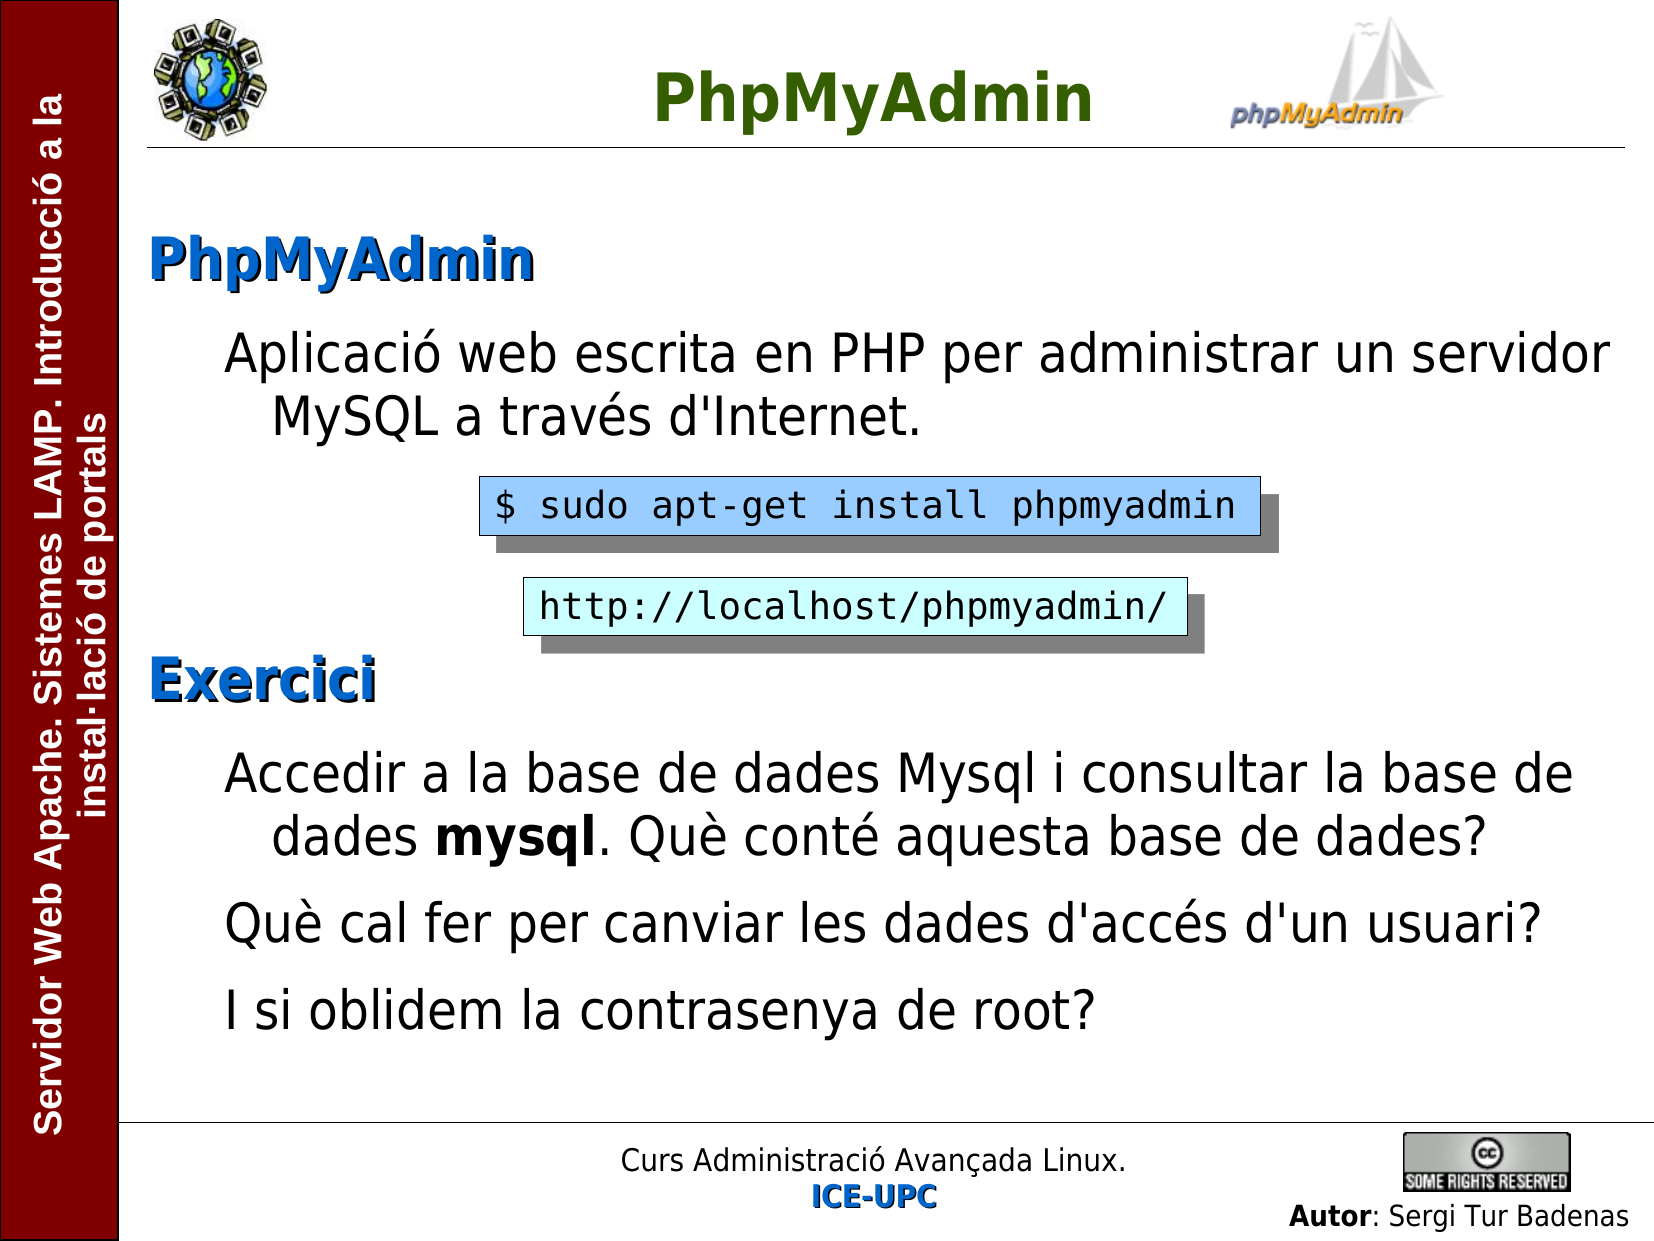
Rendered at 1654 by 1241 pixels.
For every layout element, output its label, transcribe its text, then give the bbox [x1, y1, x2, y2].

list PhpMyAdmin Aplicació web escrita en PHP per administrar un servidor MySQL a través d'Internet. Exercici Accedir a la base de dades Mysql i consultar la base de dades mysql. Què conté aquesta base de dades? Què cal fer per canviar les dades d'accés d'un usuari? I si oblidem la contrasenya de root? [129, 225, 1619, 1061]
picture [154, 19, 268, 56]
picture [1403, 1132, 1571, 1192]
text_box http://localhost/phpmyadmin/ [523, 577, 1188, 636]
title PhpMyAdmin [129, 56, 1619, 141]
text_box $ sudo apt-get install phpmyadmin [479, 476, 1261, 536]
picture [1228, 15, 1447, 133]
